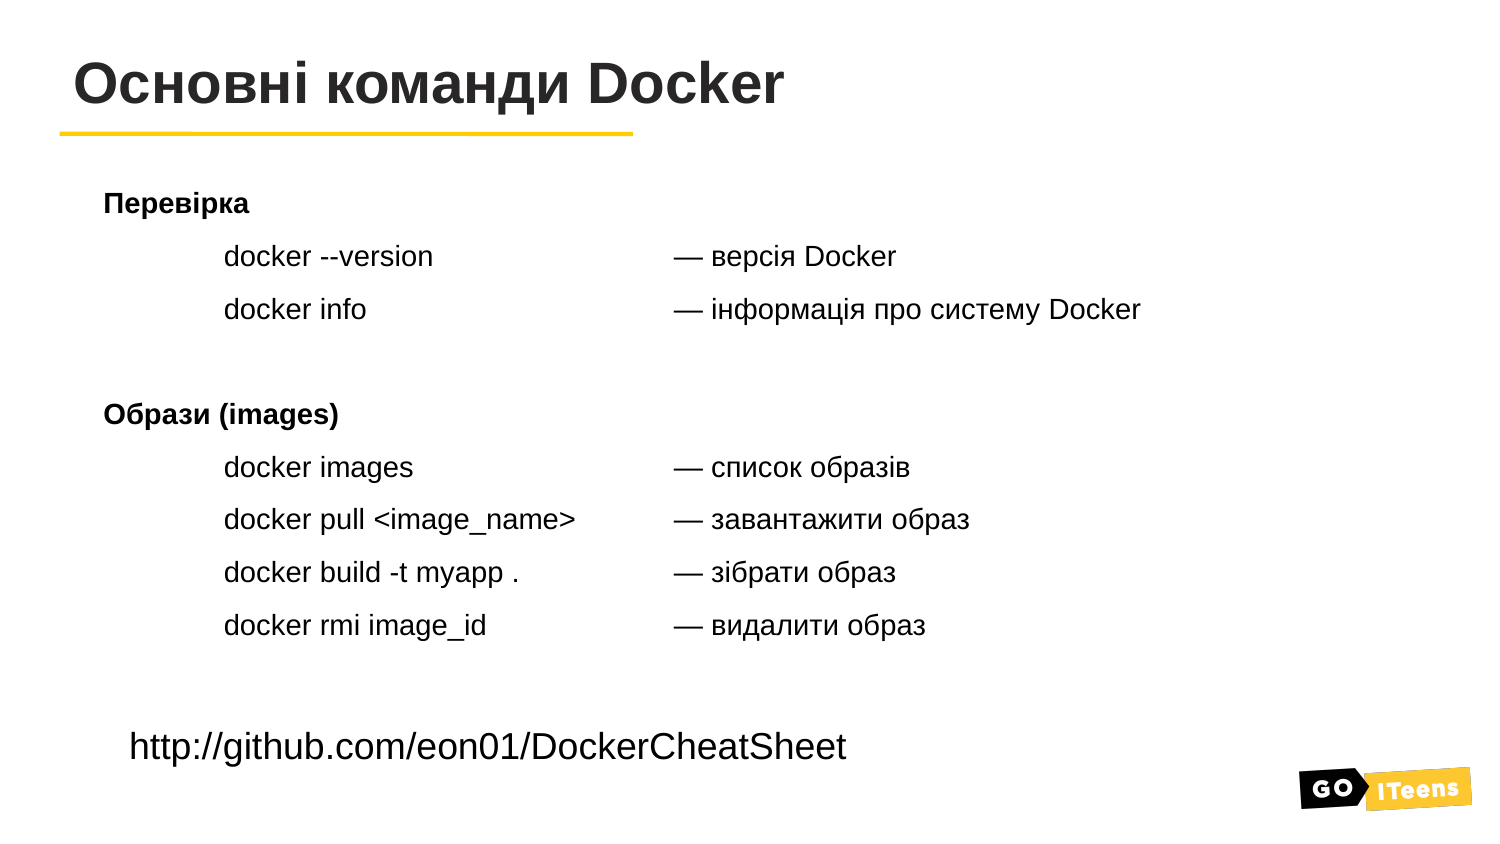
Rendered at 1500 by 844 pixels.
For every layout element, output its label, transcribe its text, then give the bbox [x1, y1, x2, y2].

text_box Перевірка docker --version — версія Docker docker info — інформація про систему Docker Образи (images) docker images — список образів docker pull <image_name> — завантажити образ docker build -t myapp . — зібрати образ docker rmi image_id — видалити образ [59, 177, 1447, 844]
text_box Основні команди Docker [58, 30, 1359, 131]
picture [1447, 767, 1472, 811]
text_box http://github.com/eon01/DockerCheatSheet [114, 718, 1063, 776]
